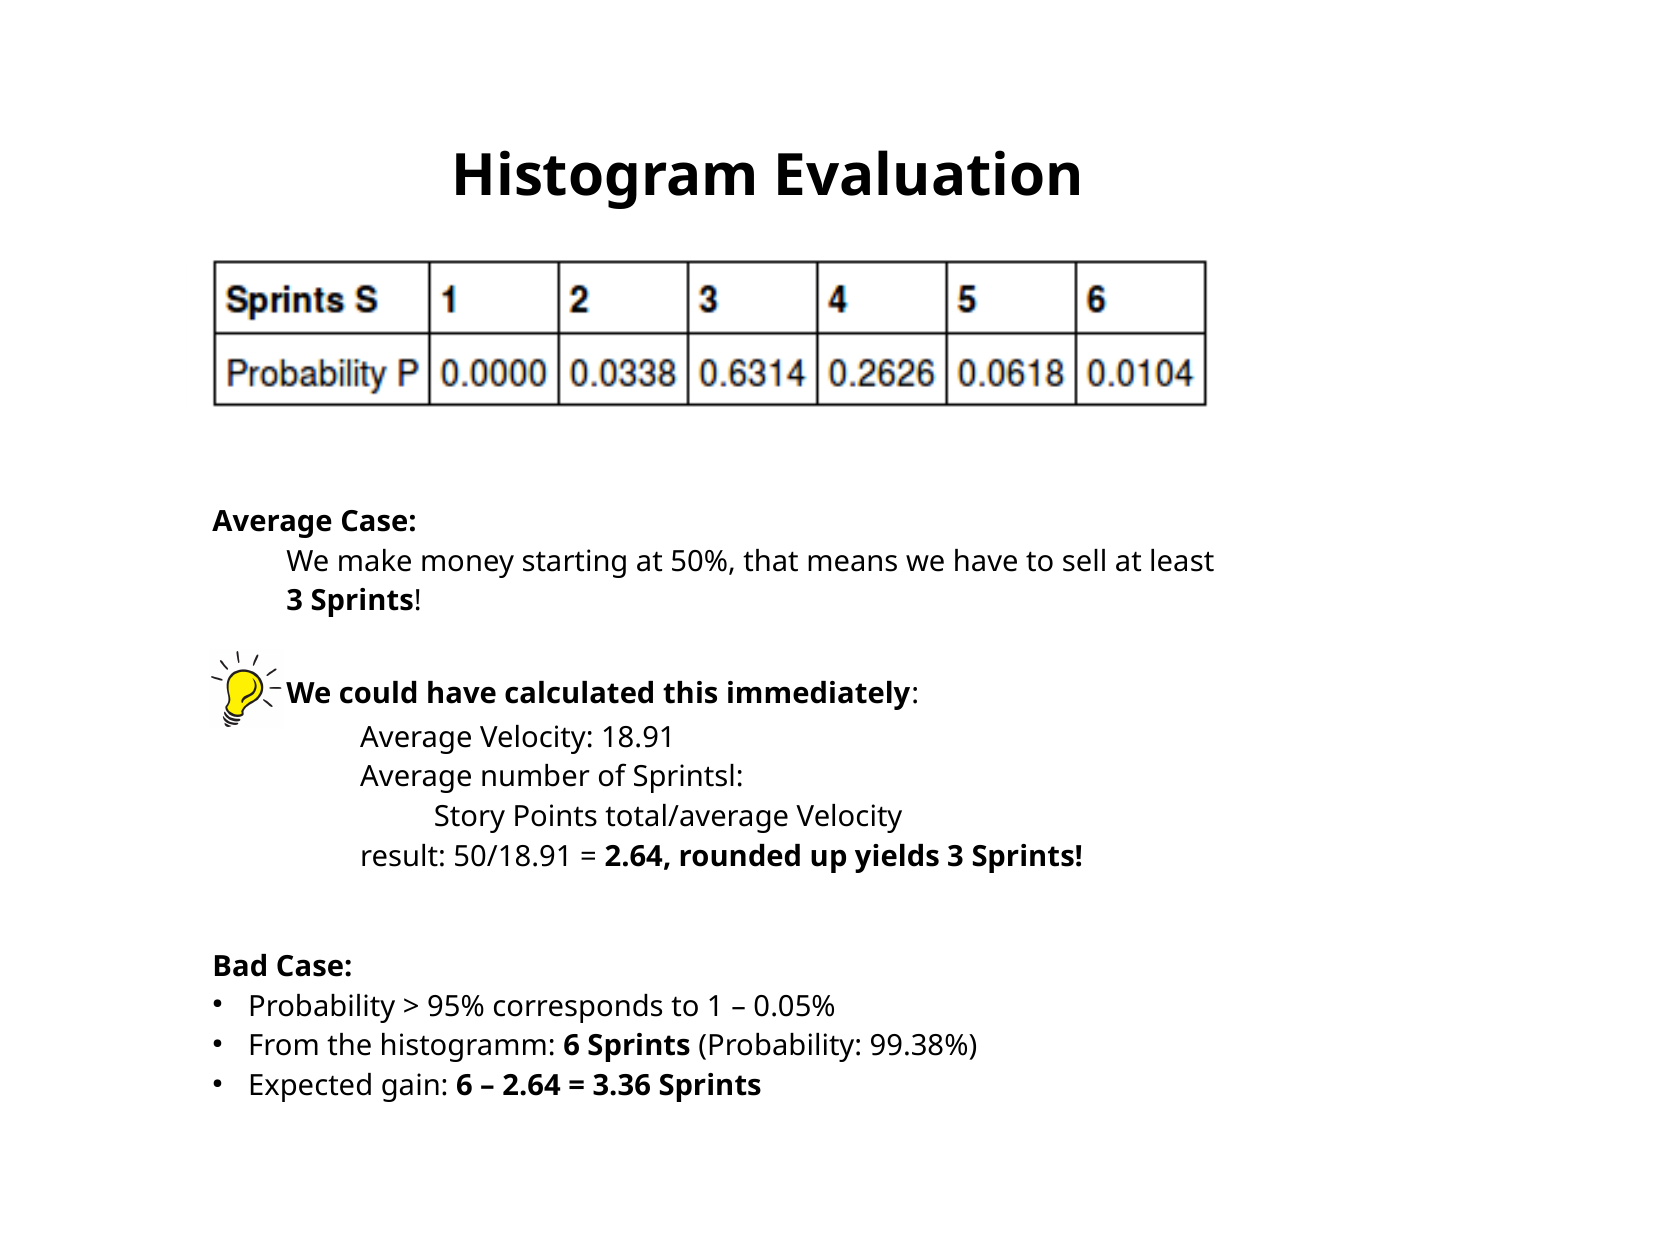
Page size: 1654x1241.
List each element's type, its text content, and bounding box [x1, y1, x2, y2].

text_box Bad Case: Probability > 95% corresponds to 1 – 0.05% From the histogramm: 6 Sprints (Probability: 99.38%) Expected gain: 6 – 2.64 = 3.36 Sprints [212, 918, 1335, 1131]
picture [185, 259, 1217, 414]
title Histogram Evaluation [165, 37, 1371, 308]
text_box Average Case: We make money starting at 50%, that means we have to sell at least 3 Sprints! We could have calculated this immediately: Average Velocity: 18.91 Average number of Sprintsl: Story Points total/average Velocity result: 50/18.91 = 2.64, rounded up yields 3 Sprints! [212, 448, 1217, 918]
picture [209, 649, 284, 729]
